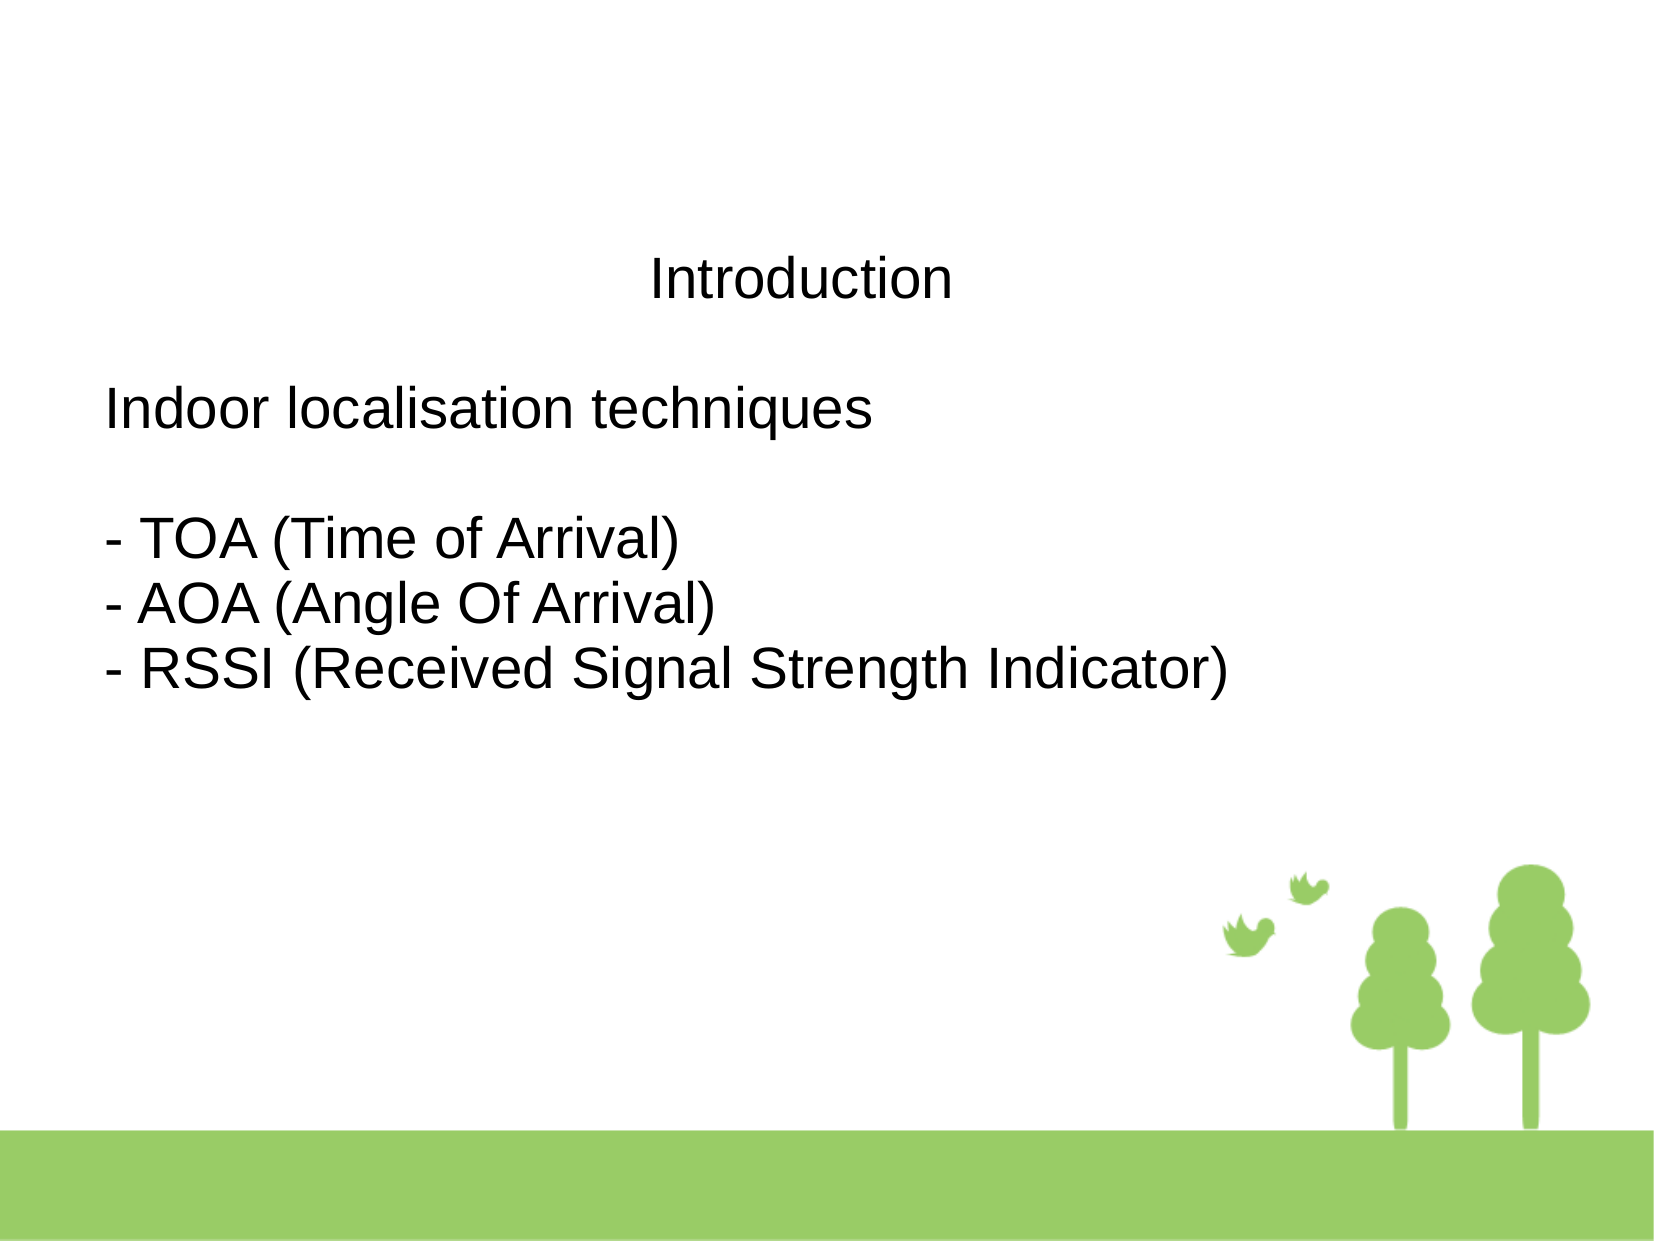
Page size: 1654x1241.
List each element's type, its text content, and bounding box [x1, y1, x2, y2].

picture [0, 0, 1654, 1241]
text_box Introduction Indoor localisation techniques - TOA (Time of Arrival) - AOA (Angle Of Arrival) - RSSI (Received Signal Strength Indicator) [90, 238, 1531, 751]
